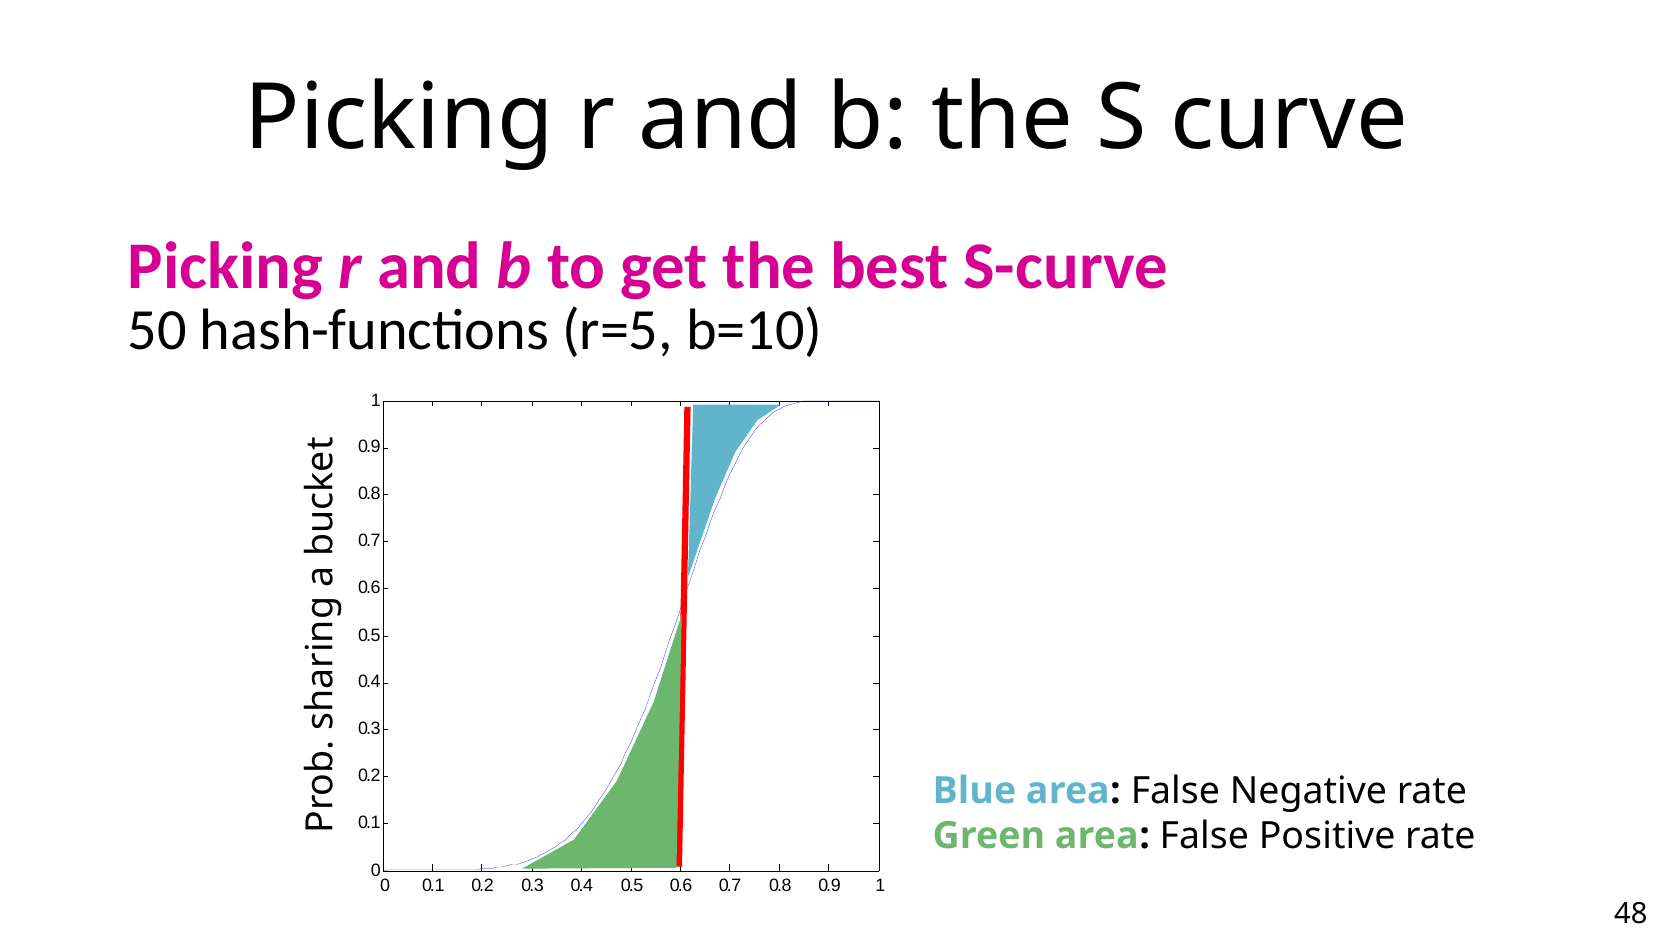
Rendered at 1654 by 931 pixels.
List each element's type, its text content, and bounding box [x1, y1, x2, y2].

picture [300, 356, 941, 931]
text_box Blue area: False Negative rate Green area: False Positive rate [918, 758, 1491, 864]
text_box Picking r and b to get the best S-curve 50 hash-functions (r=5, b=10) [113, 231, 1184, 372]
title Picking r and b: the S curve [82, 1, 1571, 226]
text_box [687, 404, 781, 578]
text_box Prob. sharing a bucket [287, 422, 348, 849]
text_box [522, 614, 682, 869]
